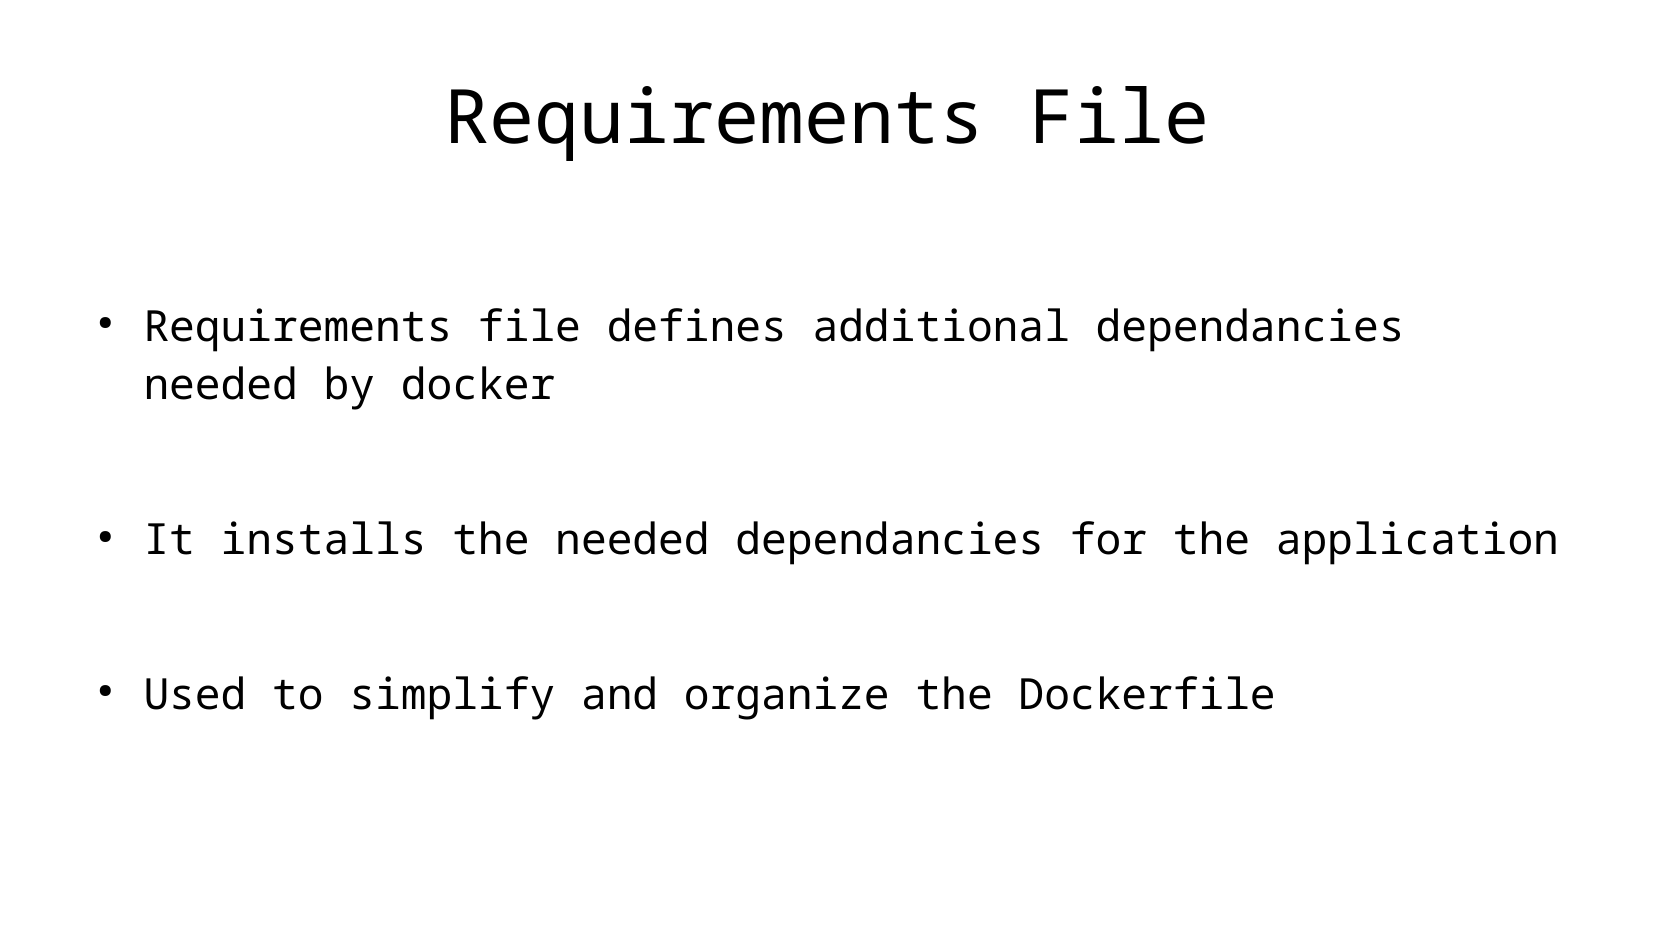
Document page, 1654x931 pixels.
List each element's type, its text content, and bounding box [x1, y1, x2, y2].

title Requirements File [82, 37, 1571, 193]
list Requirements file defines additional dependancies needed by docker It installs the needed dependancies for the application Used to simplify and organize the Dockerfile [82, 217, 1571, 758]
